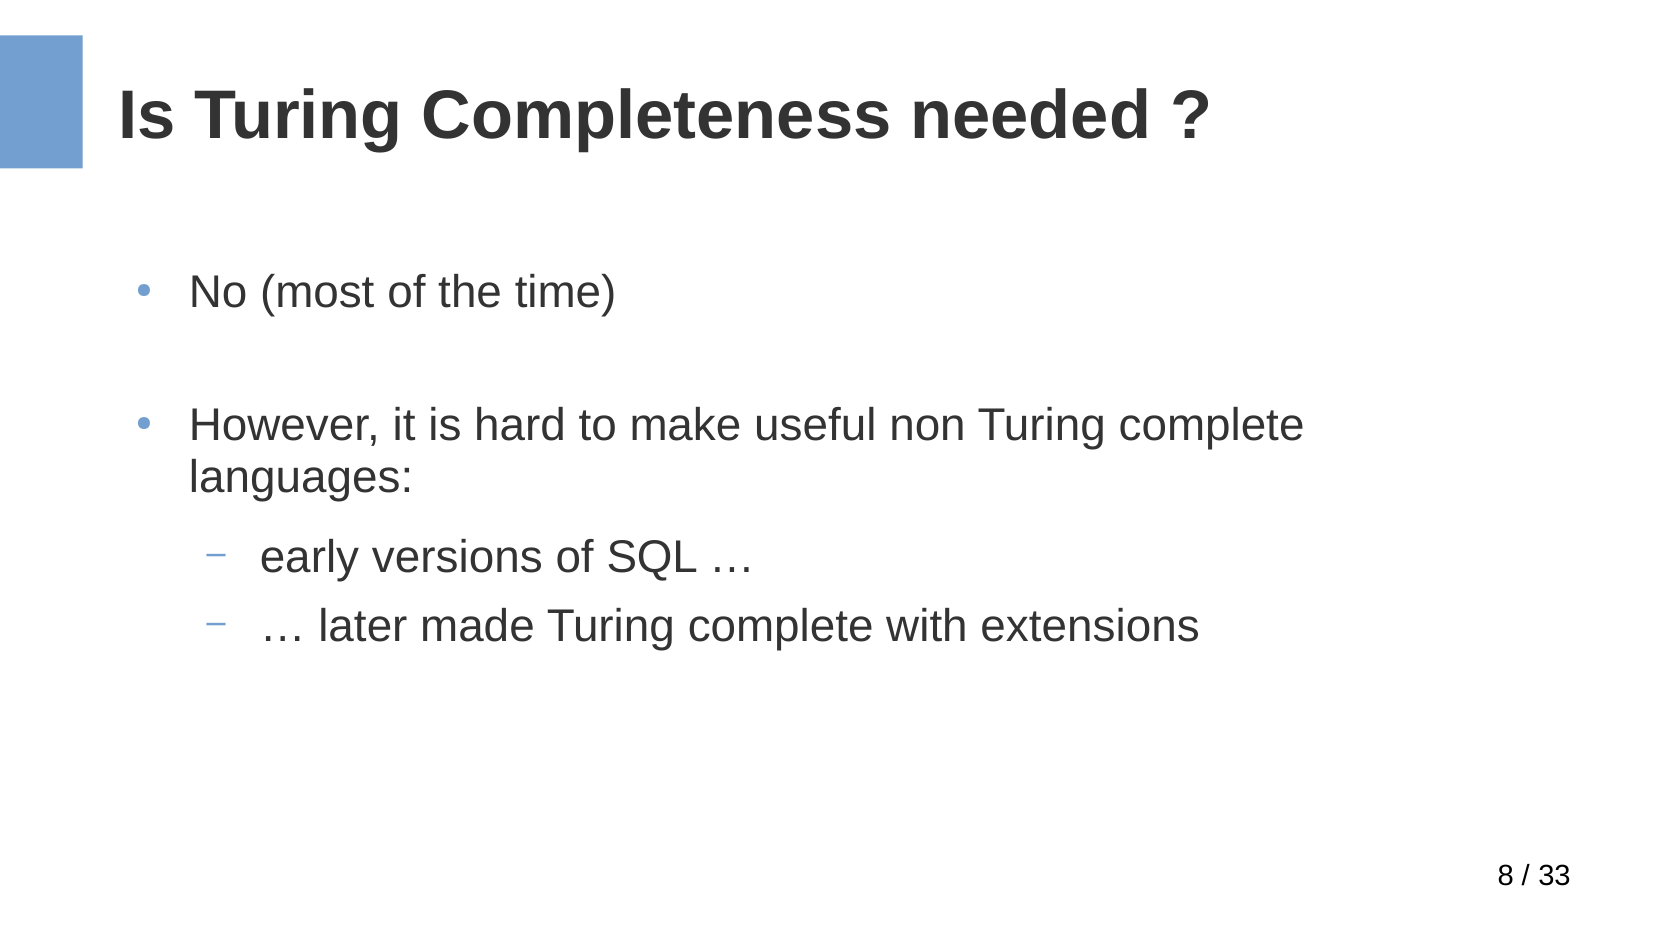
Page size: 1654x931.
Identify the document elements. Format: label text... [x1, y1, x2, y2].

title Is Turing Completeness needed ? [118, 37, 1571, 193]
list No (most of the time) However, it is hard to make useful non Turing complete languages: early versions of SQL … … later made Turing complete with extensions [118, 265, 1536, 806]
